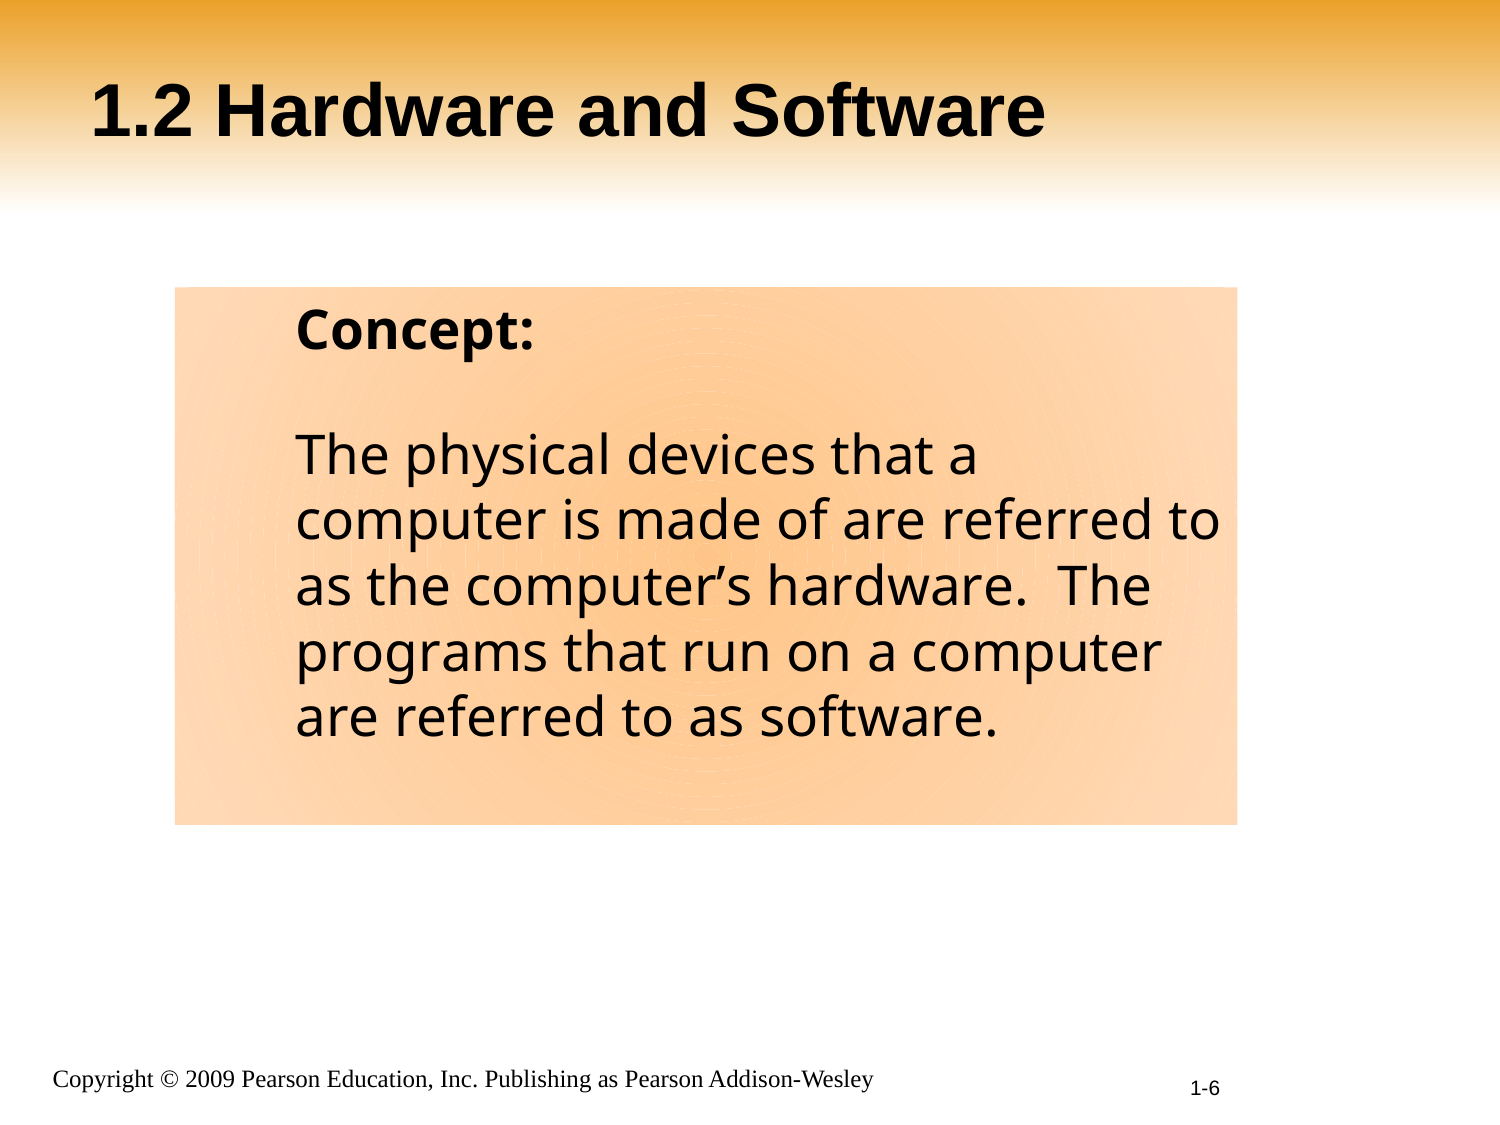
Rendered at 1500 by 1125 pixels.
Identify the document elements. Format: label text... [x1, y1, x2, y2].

title 1.2 Hardware and Software [75, 12, 1438, 201]
list Concept: The physical devices that a computer is made of are referred to as the computer’s hardware. The programs that run on a computer are referred to as software. [174, 287, 1238, 826]
text_box 1- [1175, 1049, 1488, 1125]
